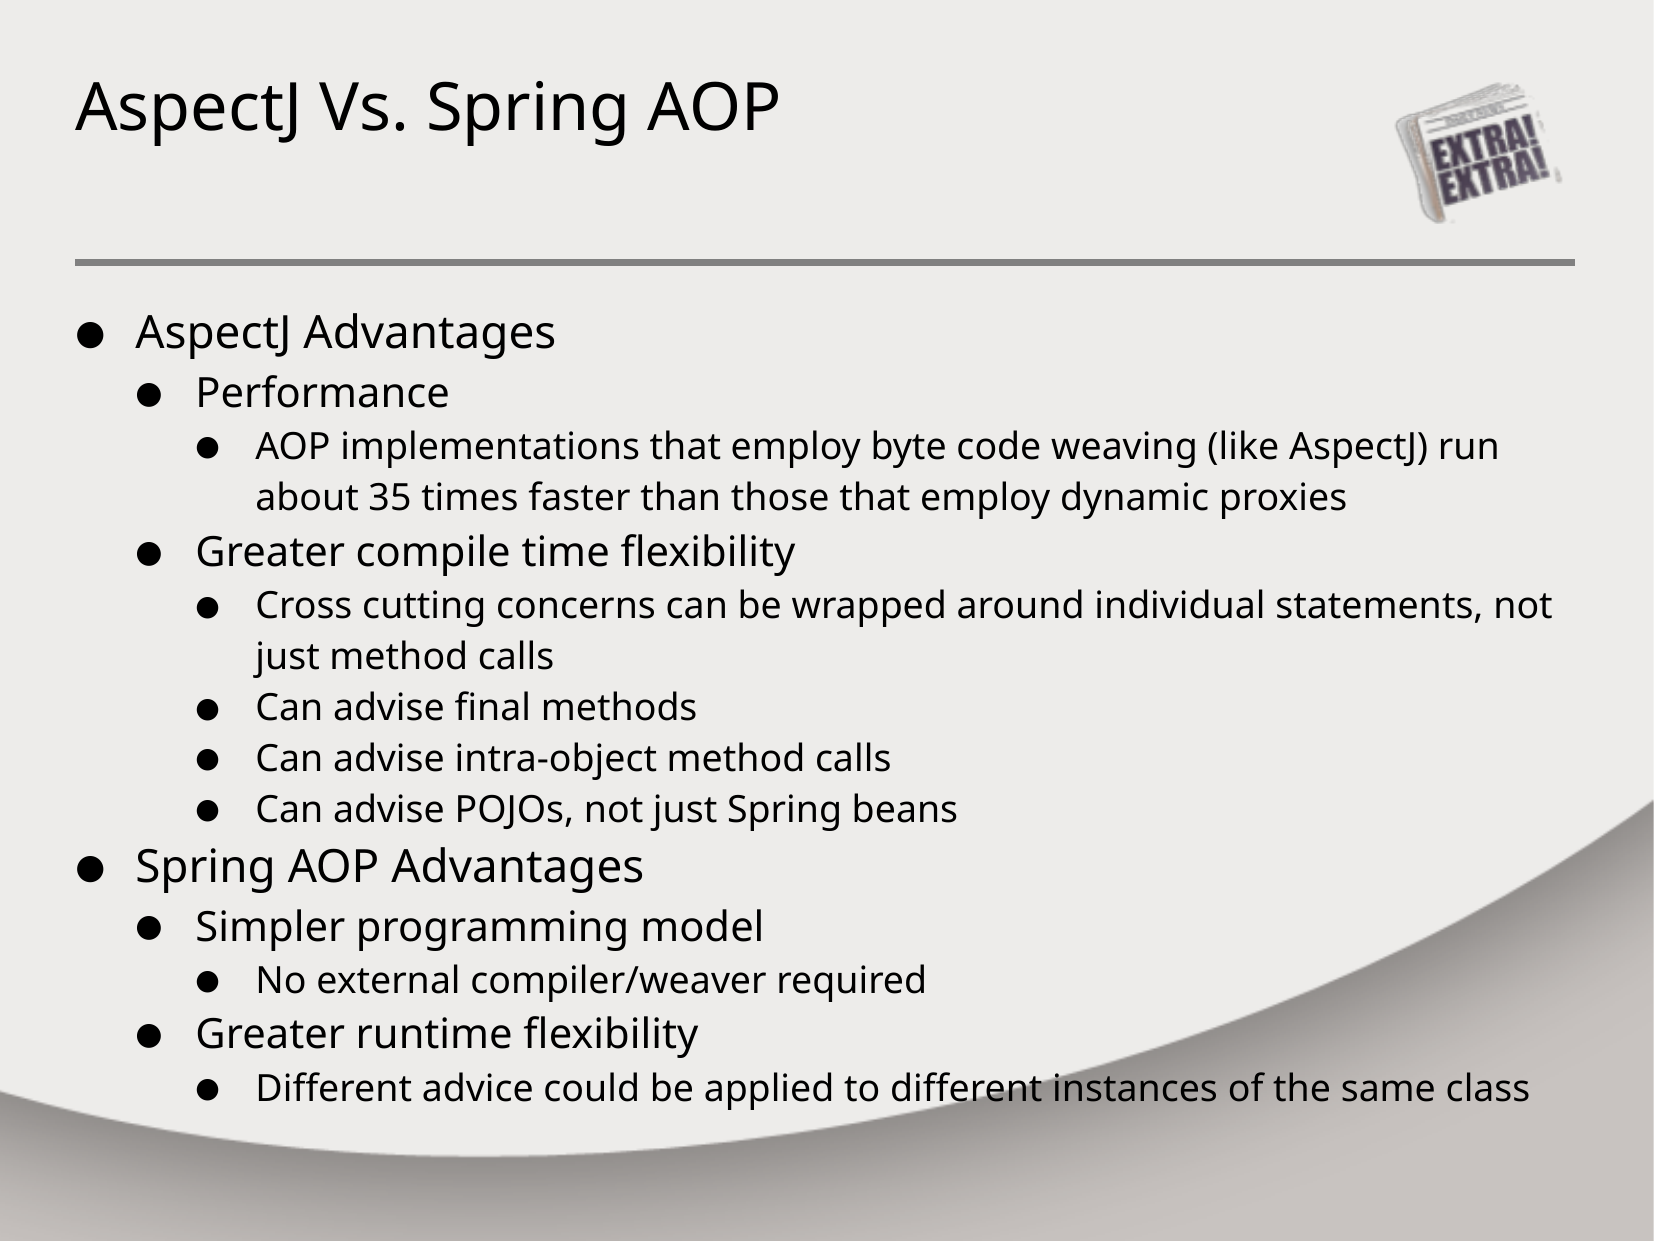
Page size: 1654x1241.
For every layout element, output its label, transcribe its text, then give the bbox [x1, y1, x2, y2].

list AspectJ Advantages Performance AOP implementations that employ byte code weaving (like AspectJ) run about 35 times faster than those that employ dynamic proxies Greater compile time flexibility Cross cutting concerns can be wrapped around individual statements, not just method calls Can advise final methods Can advise intra-object method calls Can advise POJOs, not just Spring beans Spring AOP Advantages Simpler programming model No external compiler/weaver required Greater runtime flexibility Different advice could be applied to different instances of the same class [75, 300, 1576, 1163]
title AspectJ Vs. Spring AOP [75, 75, 1387, 226]
picture [0, 0, 1654, 1241]
